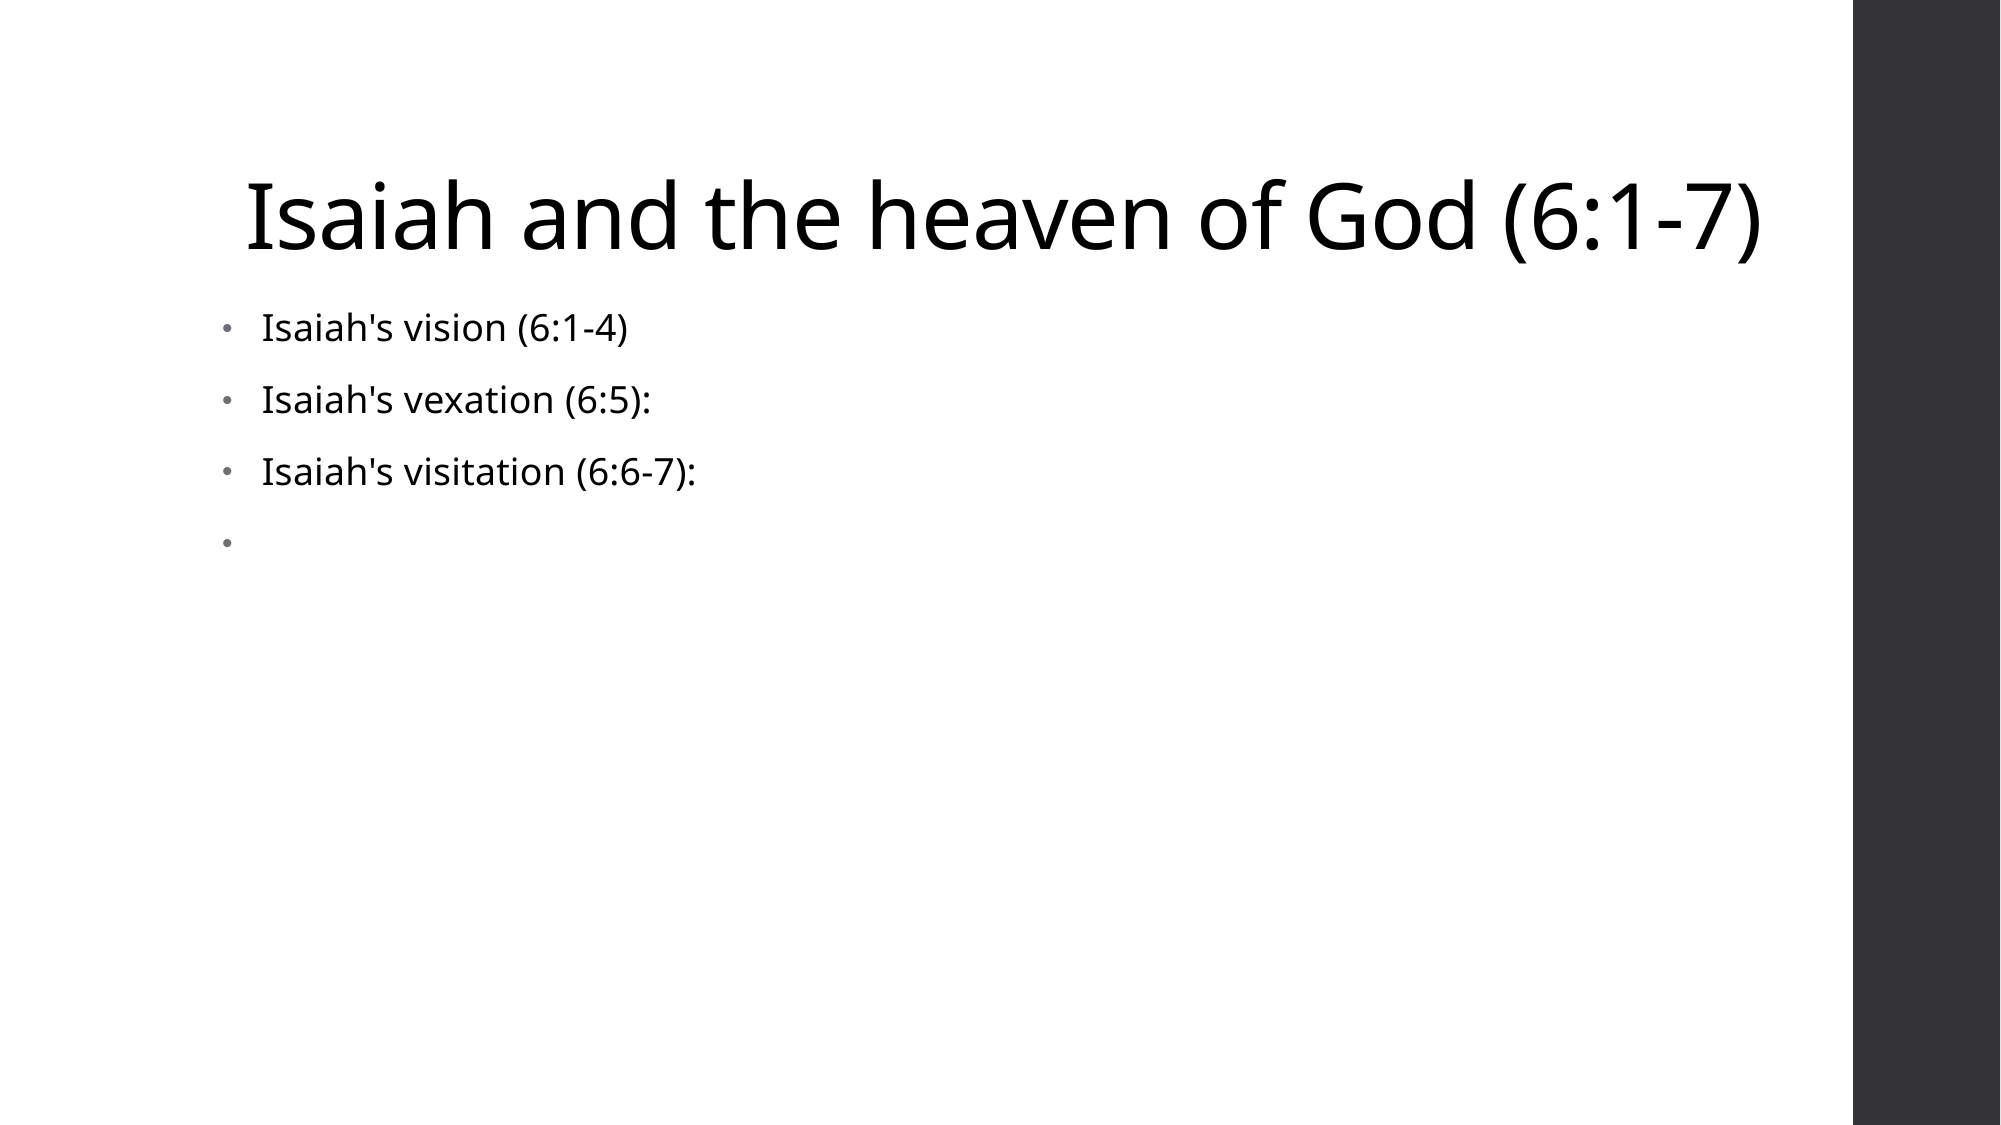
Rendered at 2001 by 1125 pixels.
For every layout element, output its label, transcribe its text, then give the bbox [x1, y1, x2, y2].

list Isaiah's vision (6:1-4) Isaiah's vexation (6:5): Isaiah's visitation (6:6-7): [206, 299, 1617, 1014]
title Isaiah and the heaven of God (6:1-7) [206, 60, 1797, 278]
